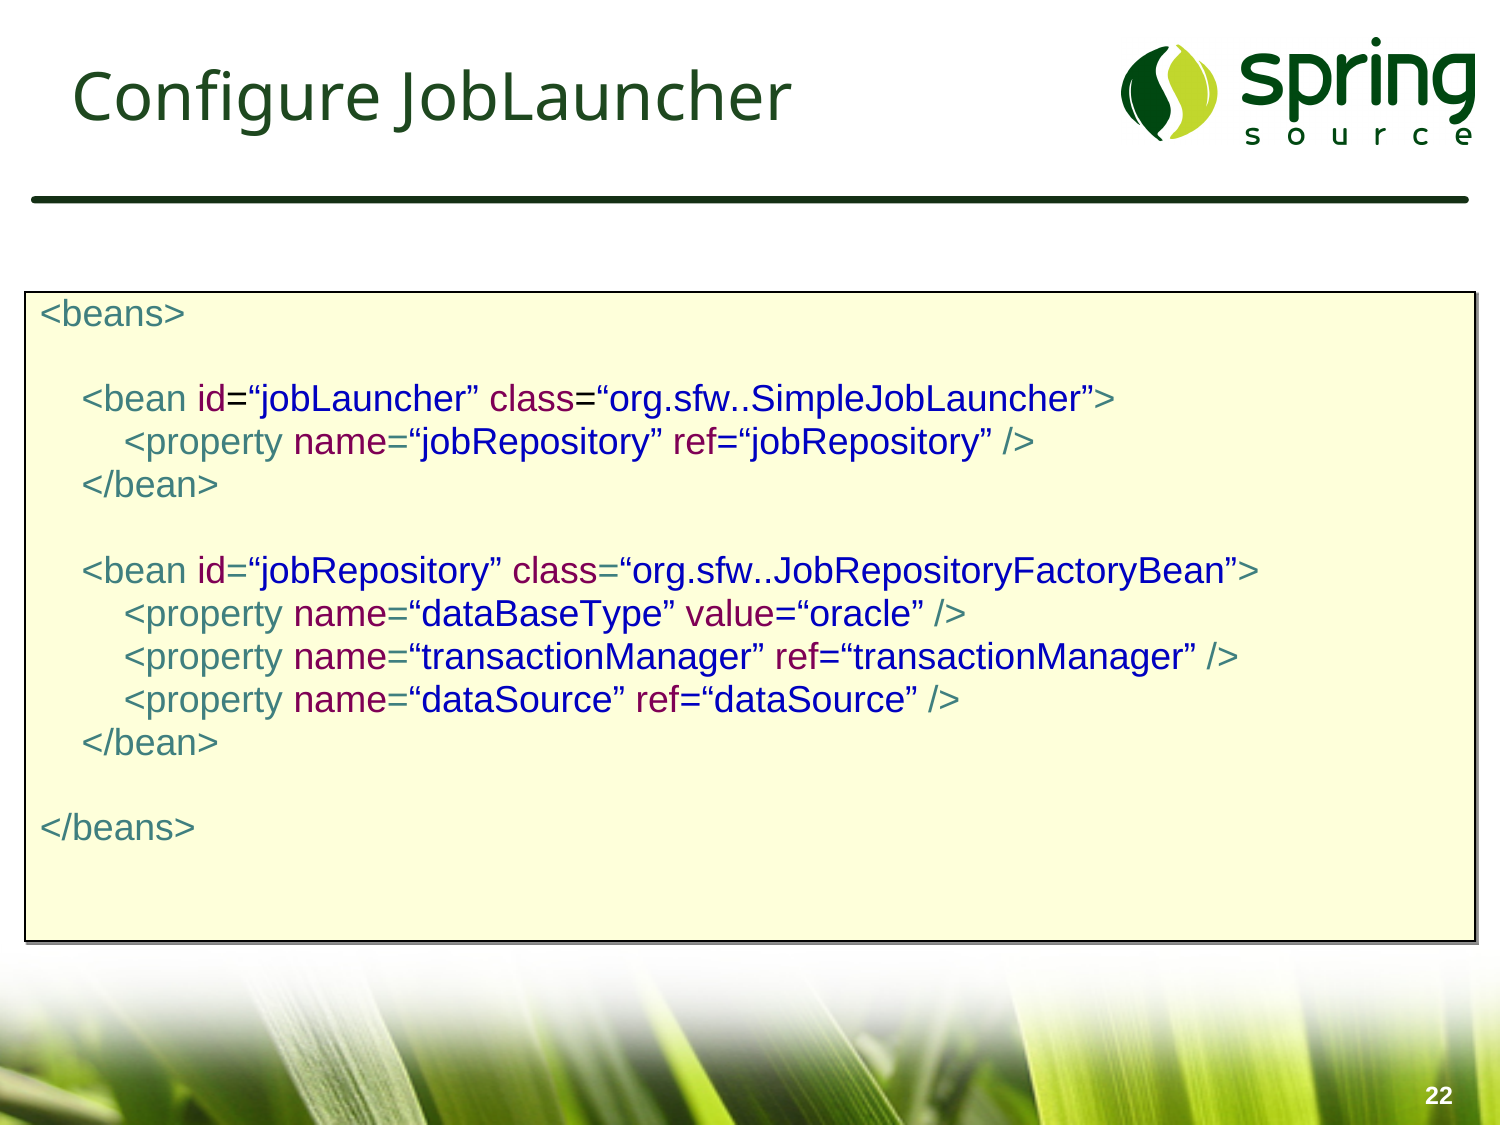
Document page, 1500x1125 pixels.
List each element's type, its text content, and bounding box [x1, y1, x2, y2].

picture [1121, 37, 1475, 145]
title Configure JobLauncher [56, 13, 1089, 176]
text_box <beans> <bean id=“jobLauncher” class=“org.sfw..SimpleJobLauncher”> <property name=“jobRepository” ref=“jobRepository” /> </bean> <bean id=“jobRepository” class=“org.sfw..JobRepositoryFactoryBean”> <property name=“dataBaseType” value=“oracle” /> <property name=“transactionManager” ref=“transactionManager” /> <property name=“dataSource” ref=“dataSource” /> </bean> </beans> [24, 291, 1476, 942]
picture [0, 944, 1500, 1125]
